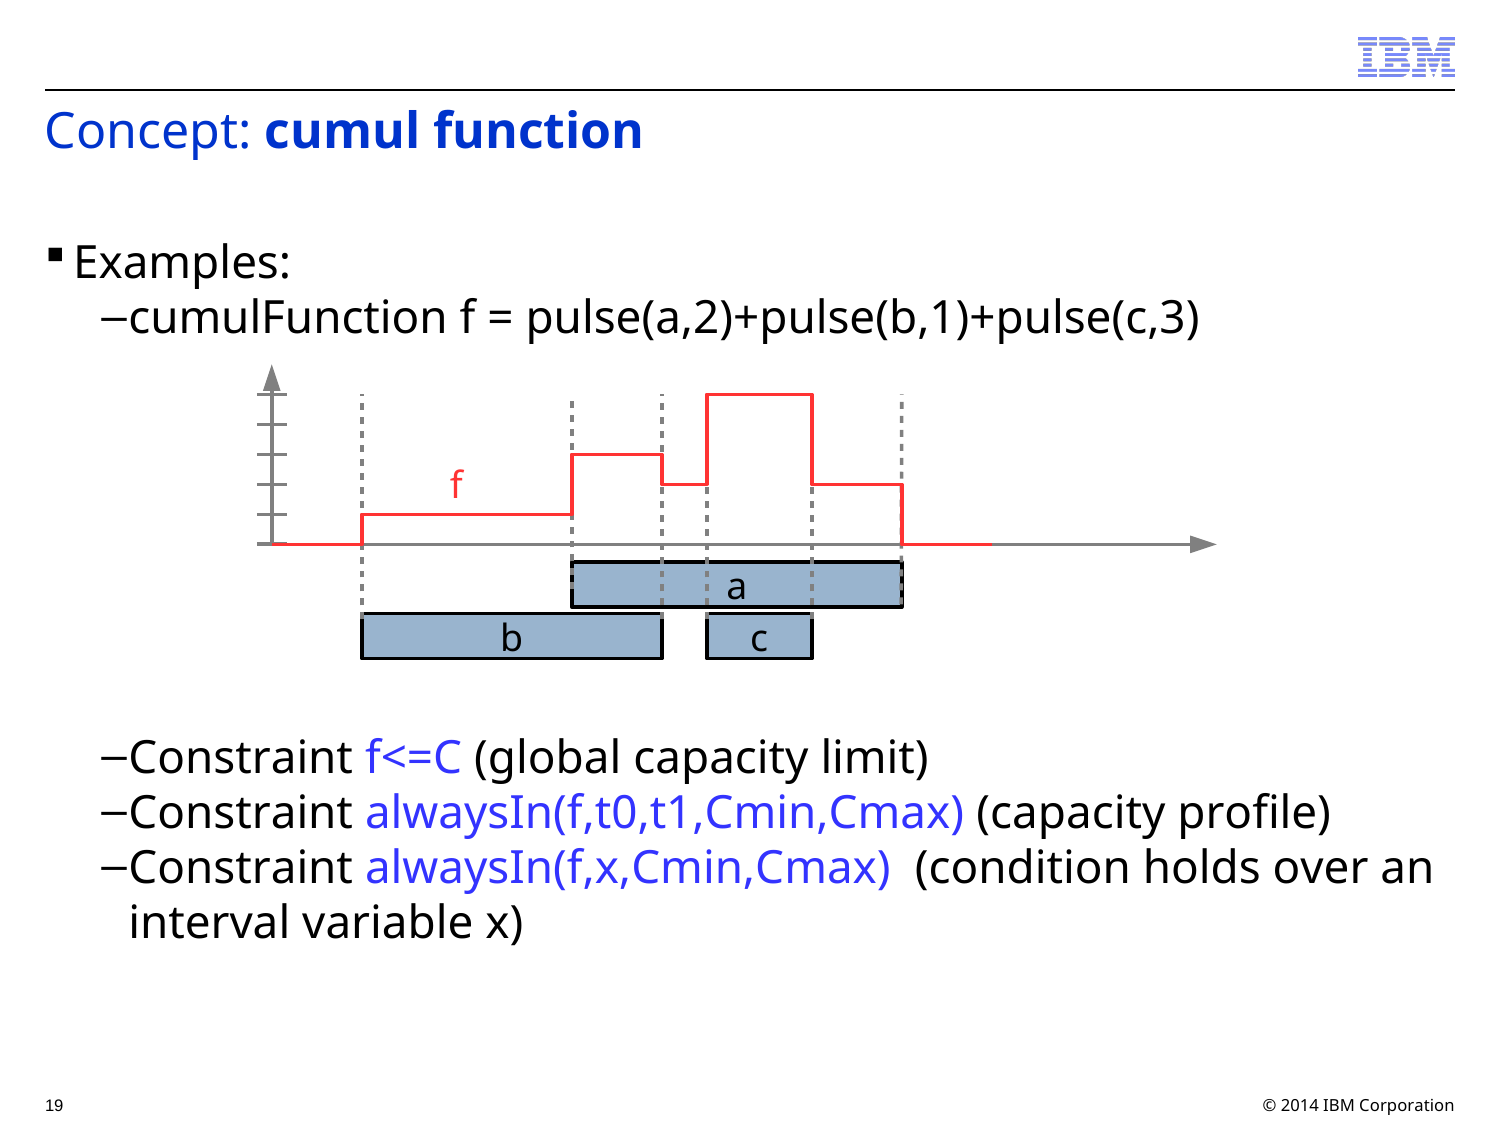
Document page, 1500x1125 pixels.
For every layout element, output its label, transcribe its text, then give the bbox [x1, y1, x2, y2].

title Concept: cumul function [29, 97, 1500, 203]
text_box a [571, 562, 902, 608]
text_box f [435, 453, 477, 514]
list Examples: cumulFunction f = pulse(a,2)+pulse(b,1)+pulse(c,3) Constraint f<=C (global capacity limit) Constraint alwaysIn(f,t0,t1,Cmin,Cmax) (capacity profile) Constraint alwaysIn(f,x,Cmin,Cmax) (condition holds over an interval variable x) [29, 224, 1456, 1066]
picture [1358, 37, 1455, 77]
text_box b [361, 613, 662, 659]
text_box c [706, 613, 812, 659]
